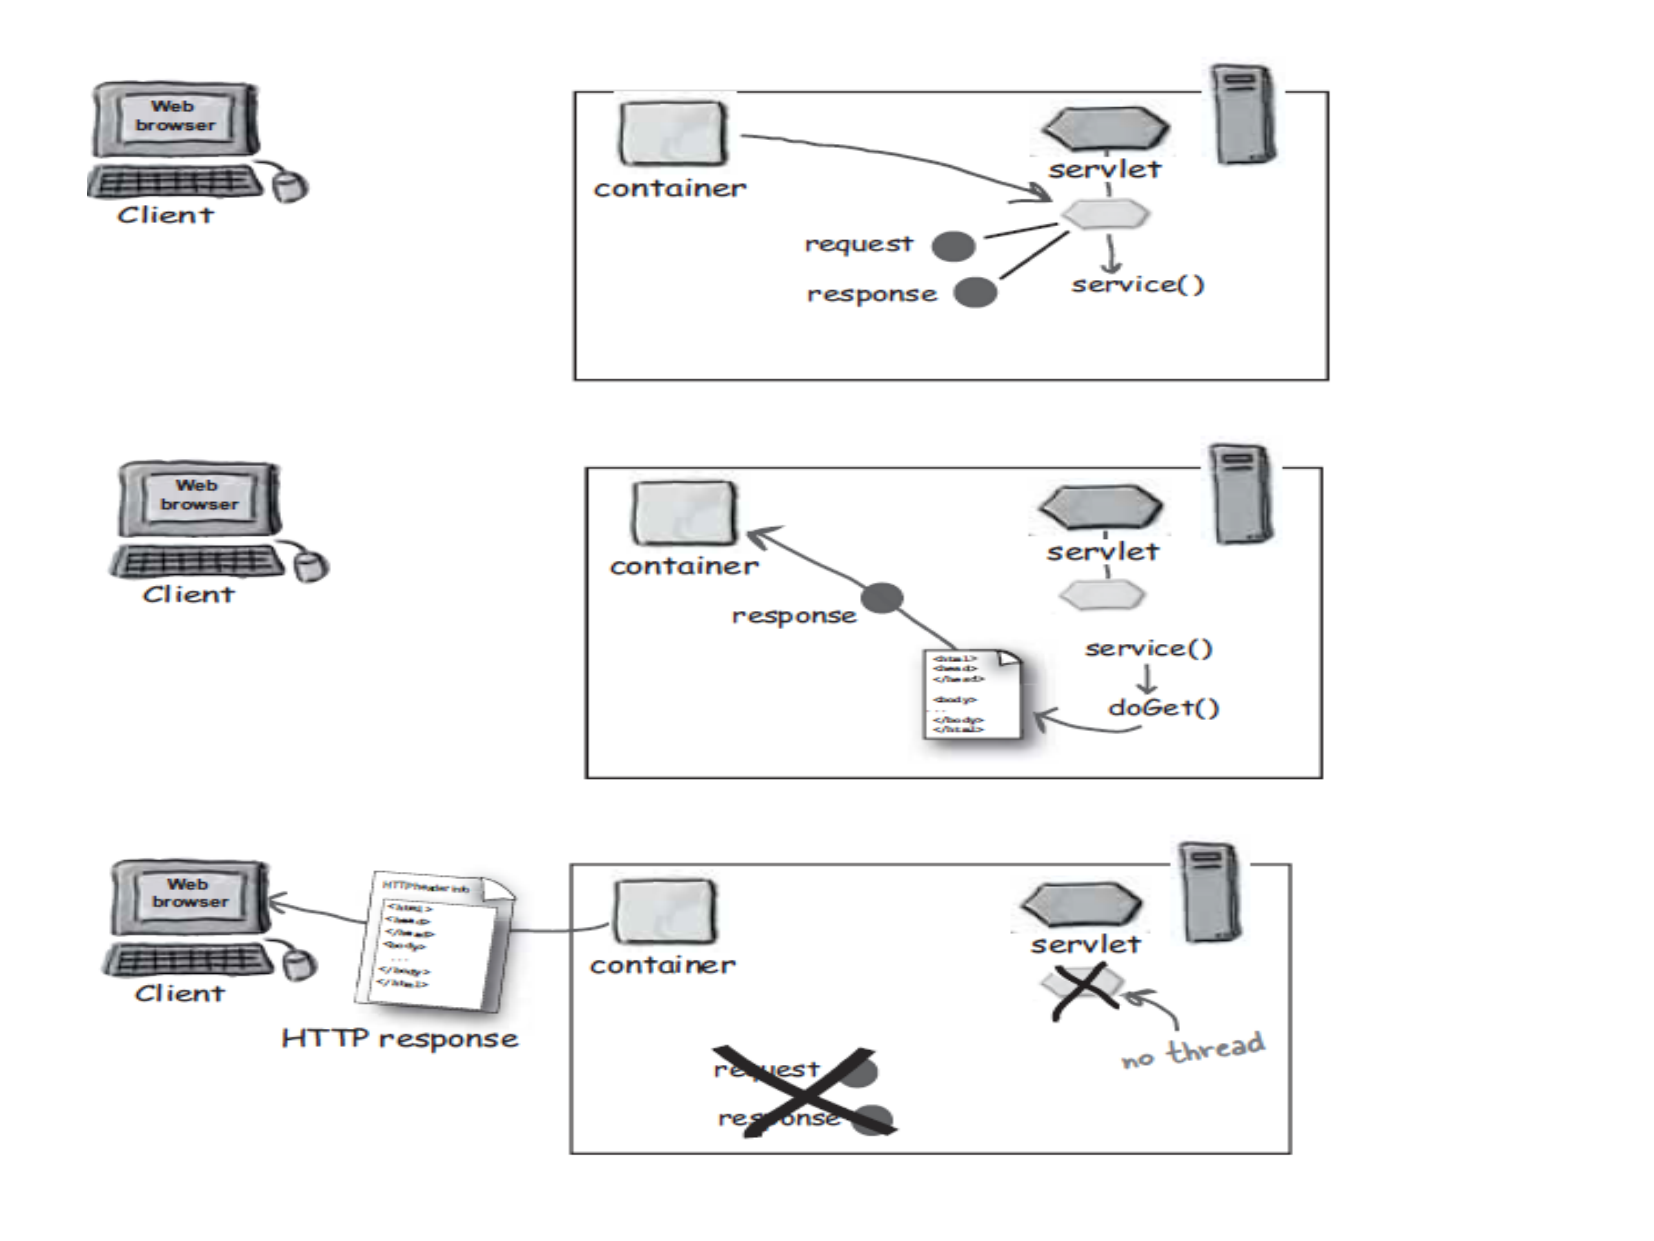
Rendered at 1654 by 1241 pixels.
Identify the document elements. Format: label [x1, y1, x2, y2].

picture [86, 824, 1313, 1199]
picture [86, 43, 1351, 803]
